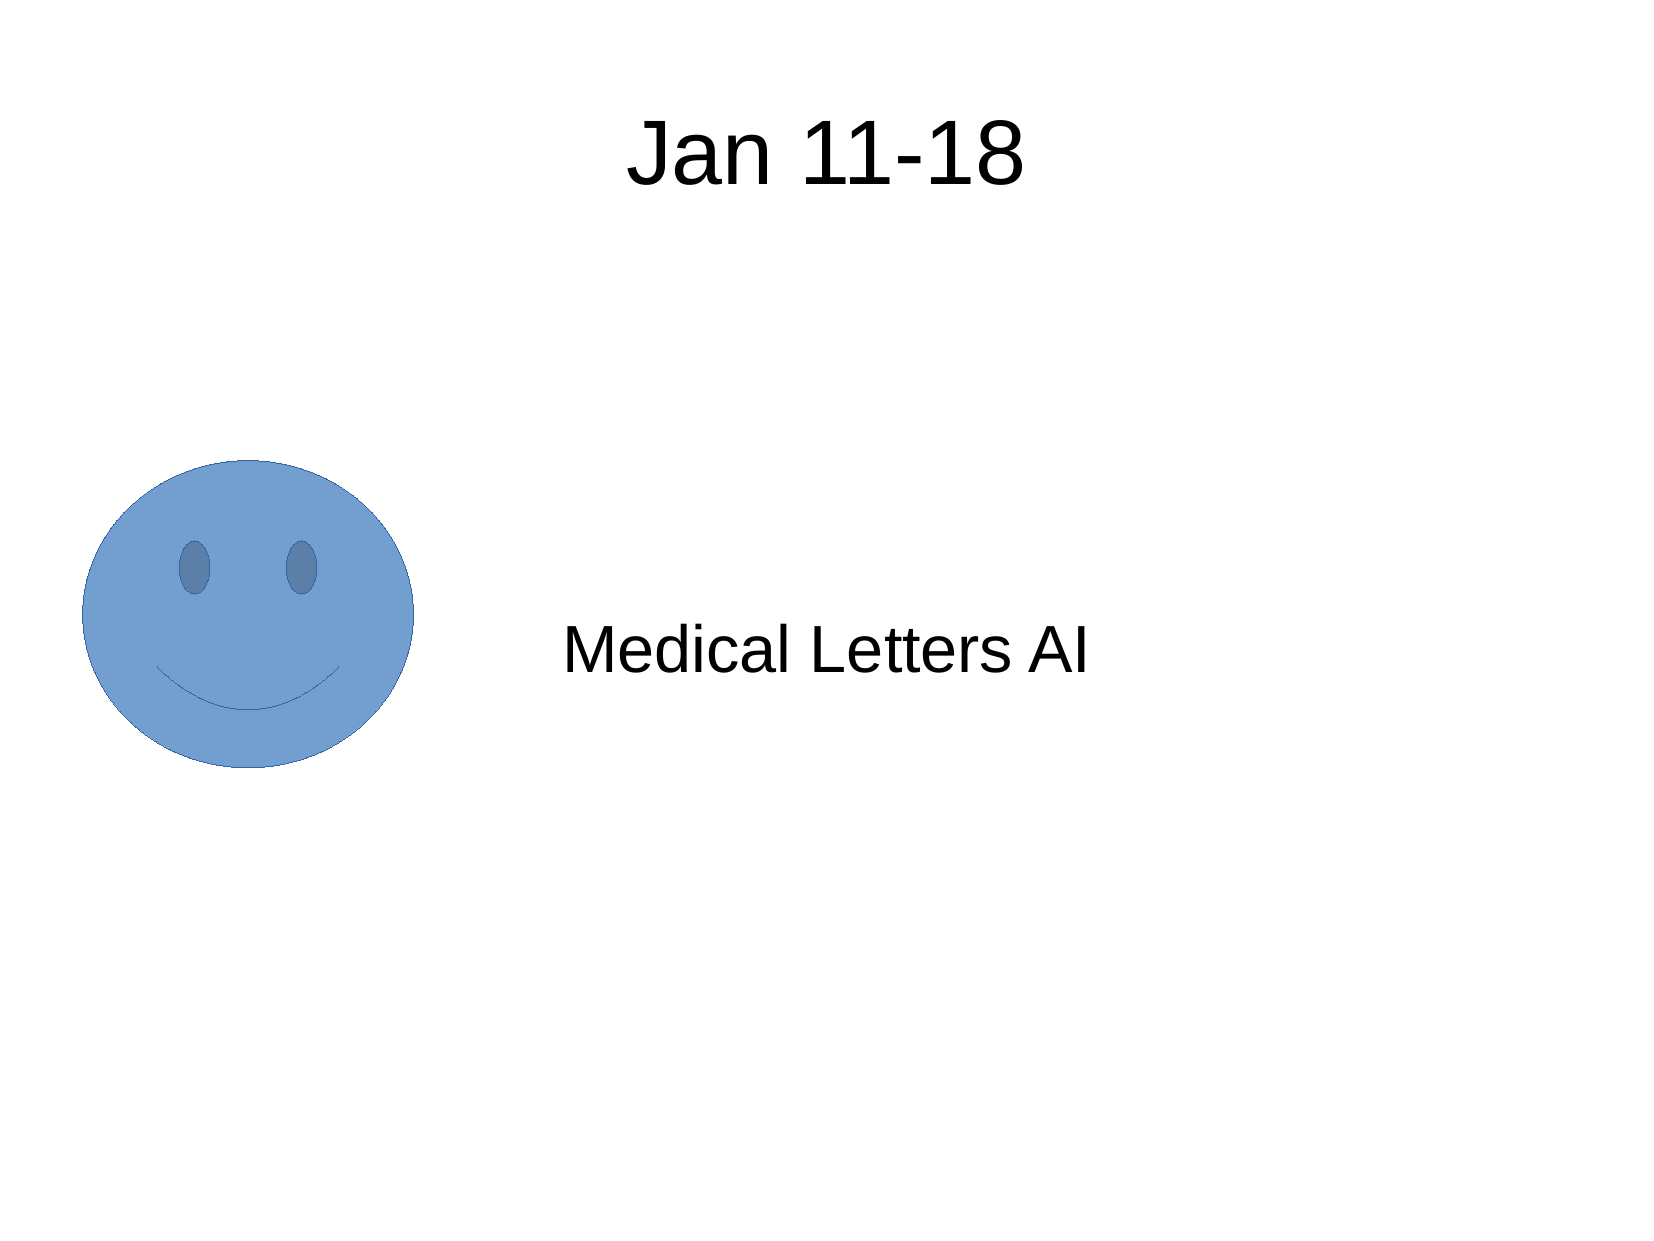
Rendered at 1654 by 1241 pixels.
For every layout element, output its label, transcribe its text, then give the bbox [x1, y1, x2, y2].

title Jan 11-18 [82, 49, 1571, 257]
text_box [82, 460, 414, 768]
subtitle Medical Letters AI [82, 290, 1571, 1010]
